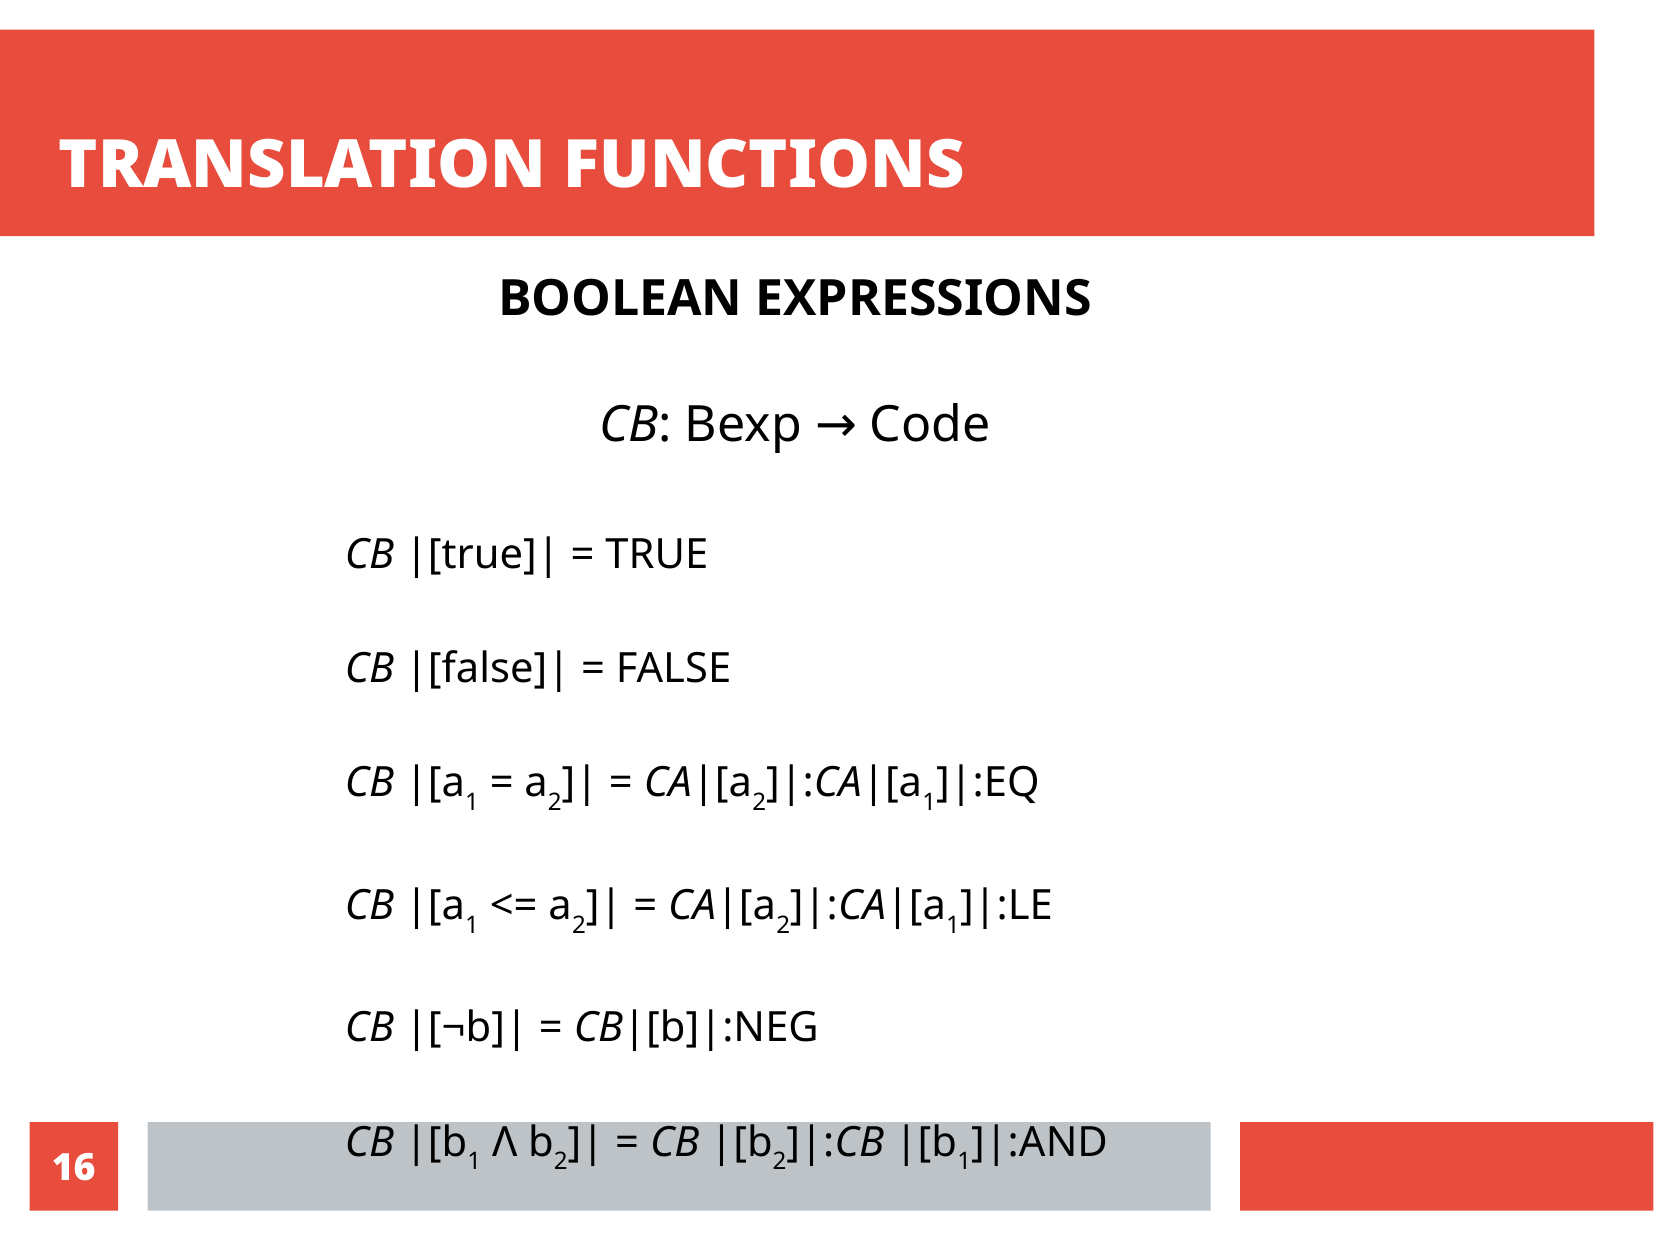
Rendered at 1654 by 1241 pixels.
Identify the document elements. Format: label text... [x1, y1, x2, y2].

text_box BOOLEAN EXPRESSIONS CB: Bexp → Code CB |[true]| = TRUE CB |[false]| = FALSE CB |[a1 = a2]| = CA|[a2]|:CA|[a1]|:EQ CB |[a1 <= a2]| = CA|[a2]|:CA|[a1]|:LE CB |[¬b]| = CB|[b]|:NEG CB |[b1 Ʌ b2]| = CB |[b2]|:CB |[b1]|:AND [30, 255, 1561, 1117]
title TRANSLATION FUNCTIONS [59, 59, 1595, 207]
